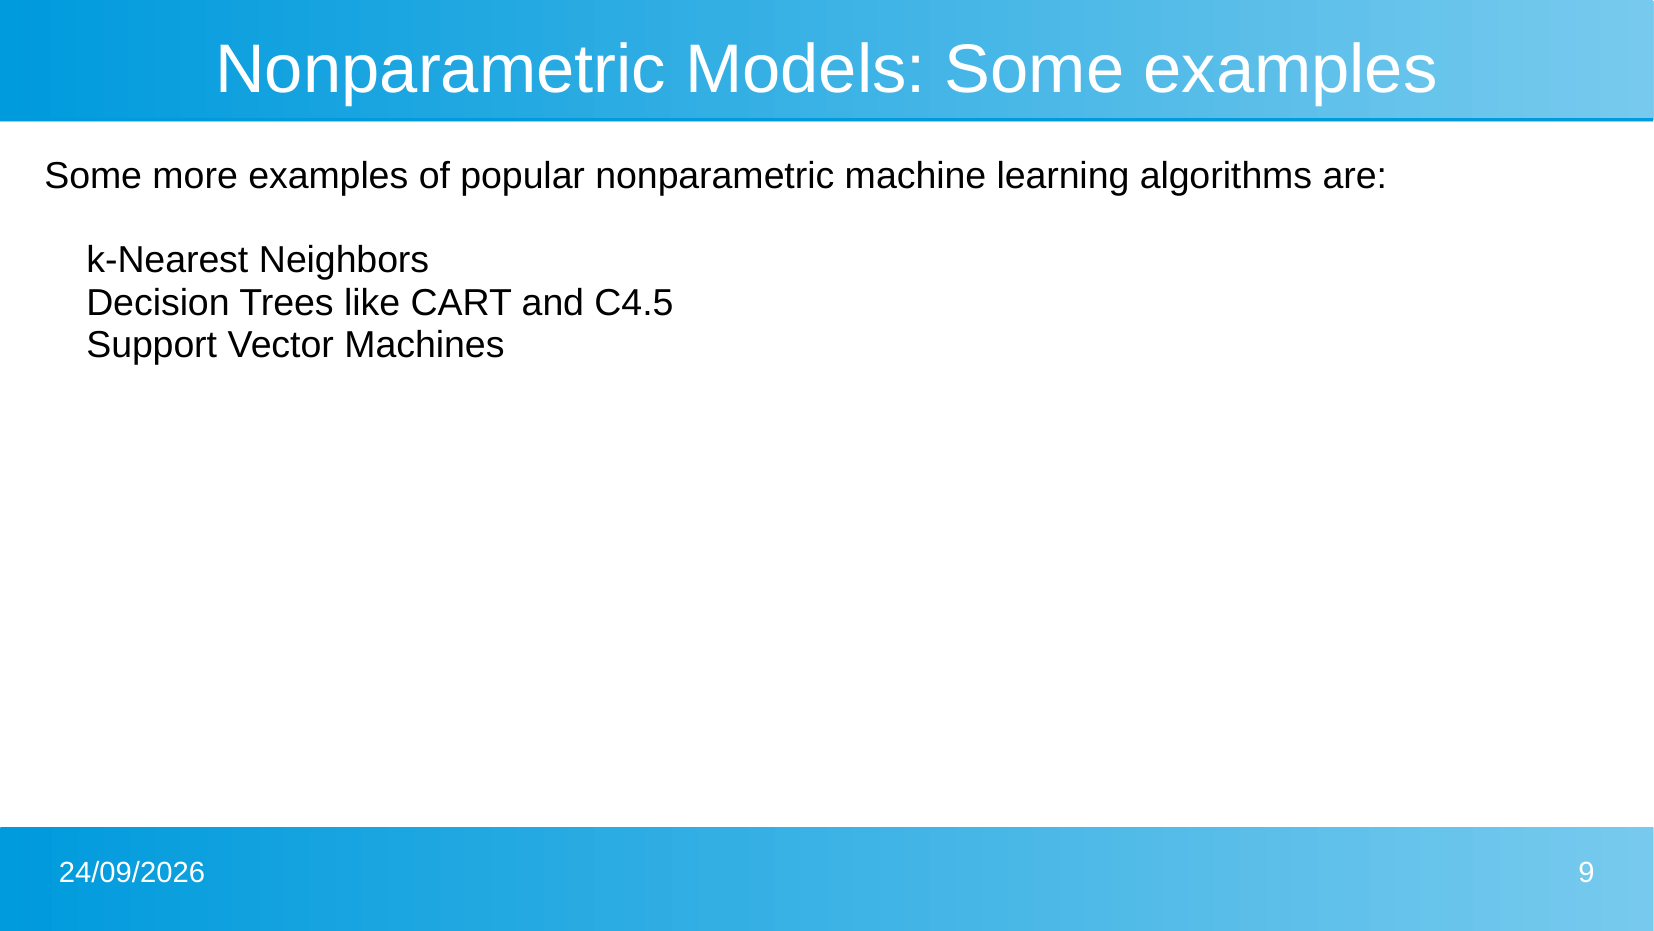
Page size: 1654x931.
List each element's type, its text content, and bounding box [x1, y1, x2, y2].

title Nonparametric Models: Some examples [59, 29, 1595, 108]
text_box Some more examples of popular nonparametric machine learning algorithms are: k-Nearest Neighbors Decision Trees like CART and C4.5 Support Vector Machines [29, 147, 1625, 415]
